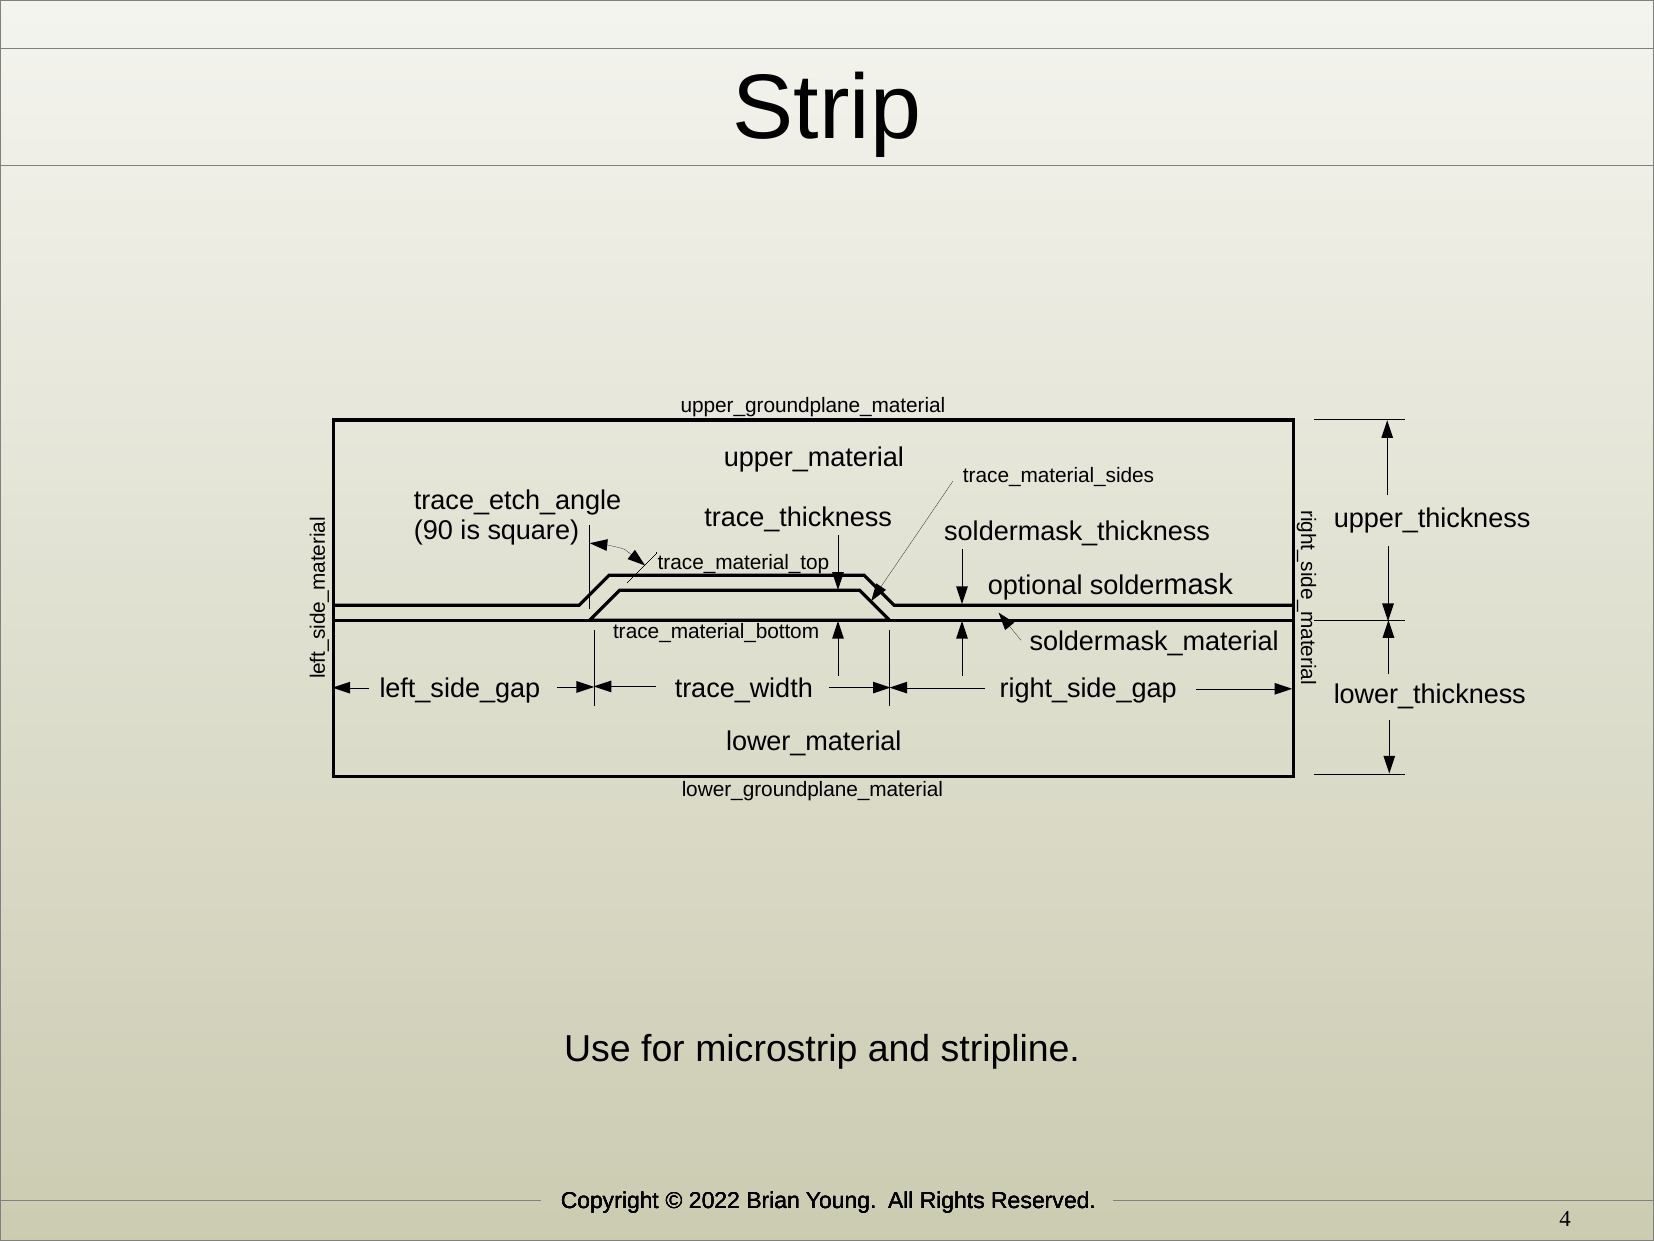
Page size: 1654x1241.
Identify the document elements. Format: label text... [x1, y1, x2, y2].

text_box upper_thickness [1328, 495, 1546, 541]
text_box upper_groundplane_material [665, 386, 960, 425]
text_box lower_thickness [1318, 671, 1541, 717]
text_box lower_material [711, 718, 917, 764]
text_box right_side_gap [984, 665, 1192, 712]
text_box lower_groundplane_material [667, 770, 958, 809]
text_box trace_material_top [642, 543, 845, 582]
text_box trace_material_sides [948, 455, 1170, 494]
text_box right_side_material [1289, 495, 1328, 700]
text_box left_side_material [298, 502, 337, 694]
text_box soldermask_material [1014, 618, 1294, 664]
text_box soldermask_thickness [929, 508, 1225, 554]
text_box trace_width [660, 665, 828, 711]
text_box upper_material [709, 434, 919, 481]
text_box Use for microstrip and stripline. [549, 1020, 1096, 1077]
title Strip [82, 49, 1571, 166]
text_box optional soldermask [973, 560, 1248, 609]
text_box trace_thickness [689, 494, 907, 540]
text_box trace_material_bottom [598, 611, 835, 650]
text_box trace_etch_angle (90 is square) [399, 477, 636, 553]
text_box left_side_gap [364, 665, 555, 711]
